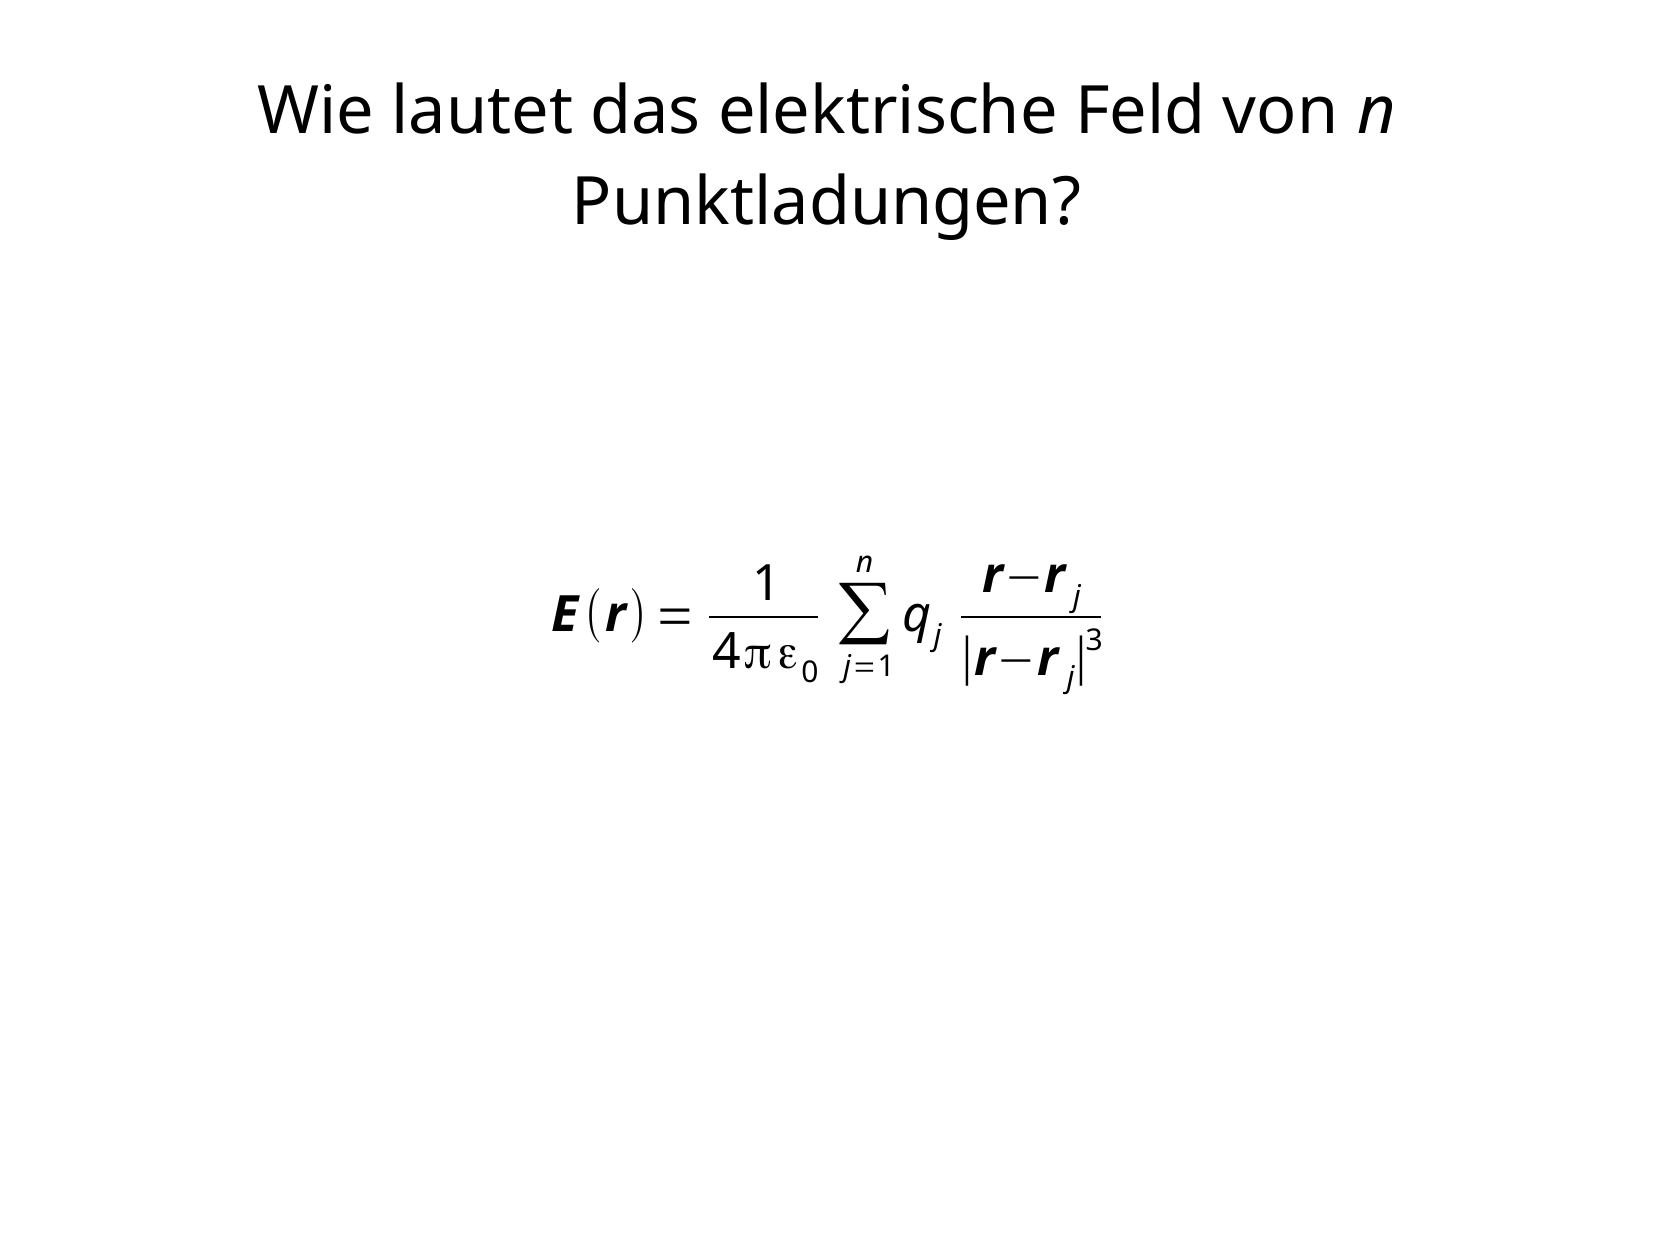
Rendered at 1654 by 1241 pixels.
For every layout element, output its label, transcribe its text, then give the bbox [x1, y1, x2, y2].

chart [543, 543, 1111, 697]
title Wie lautet das elektrische Feld von n Punktladungen? [82, 49, 1571, 257]
